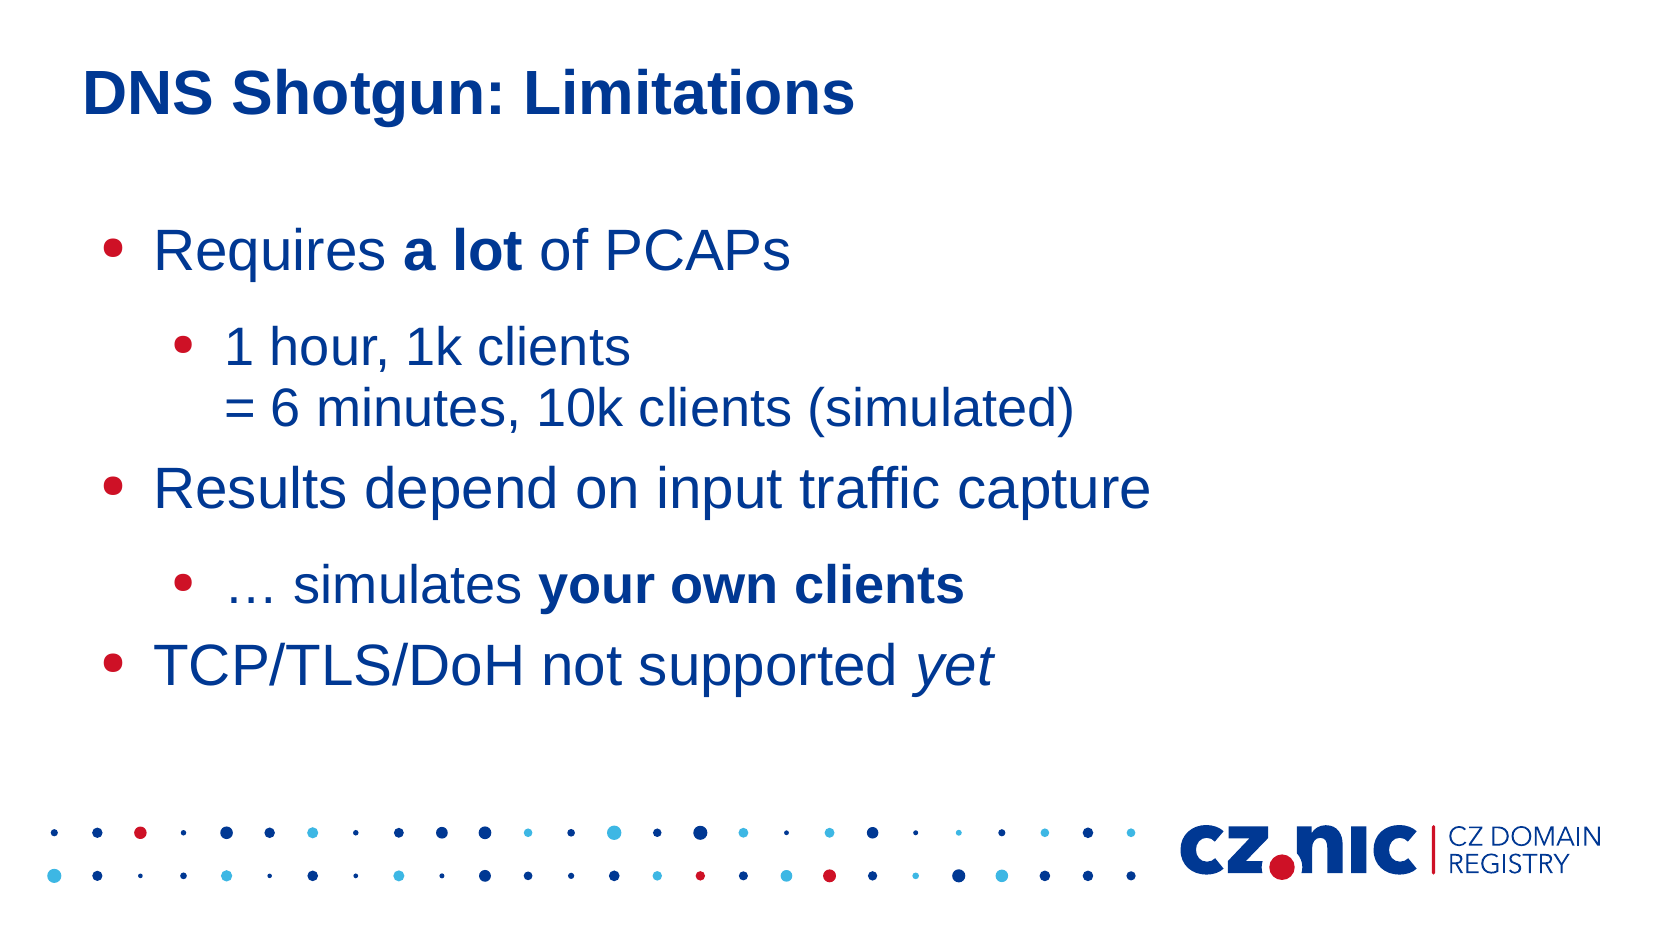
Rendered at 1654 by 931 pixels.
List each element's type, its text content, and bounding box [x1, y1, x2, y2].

list Requires a lot of PCAPs 1 hour, 1k clients = 6 minutes, 10k clients (simulated) Results depend on input traffic capture … simulates your own clients TCP/TLS/DoH not supported yet [82, 217, 1571, 815]
title DNS Shotgun: Limitations [82, 53, 1571, 133]
